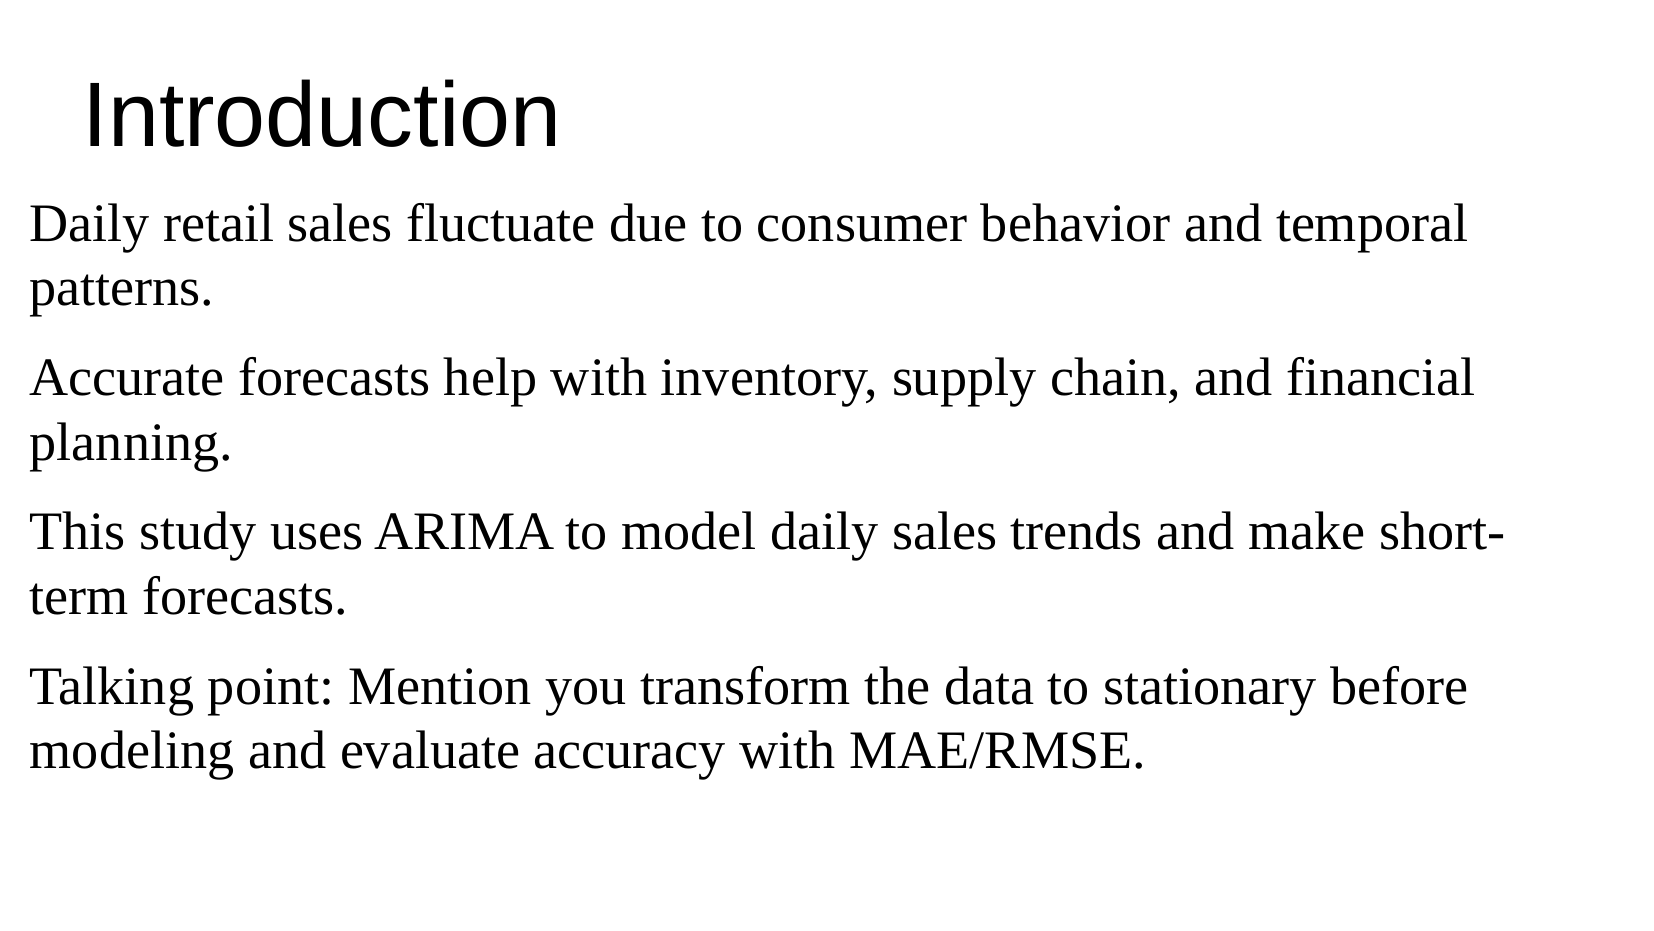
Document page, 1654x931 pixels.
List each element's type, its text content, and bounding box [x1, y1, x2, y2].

title Introduction [82, 37, 1571, 188]
list Daily retail sales fluctuate due to consumer behavior and temporal patterns. Accurate forecasts help with inventory, supply chain, and financial planning. This study uses ARIMA to model daily sales trends and make short-term forecasts. Talking point: Mention you transform the data to stationary before modeling and evaluate accuracy with MAE/RMSE. [29, 188, 1571, 827]
